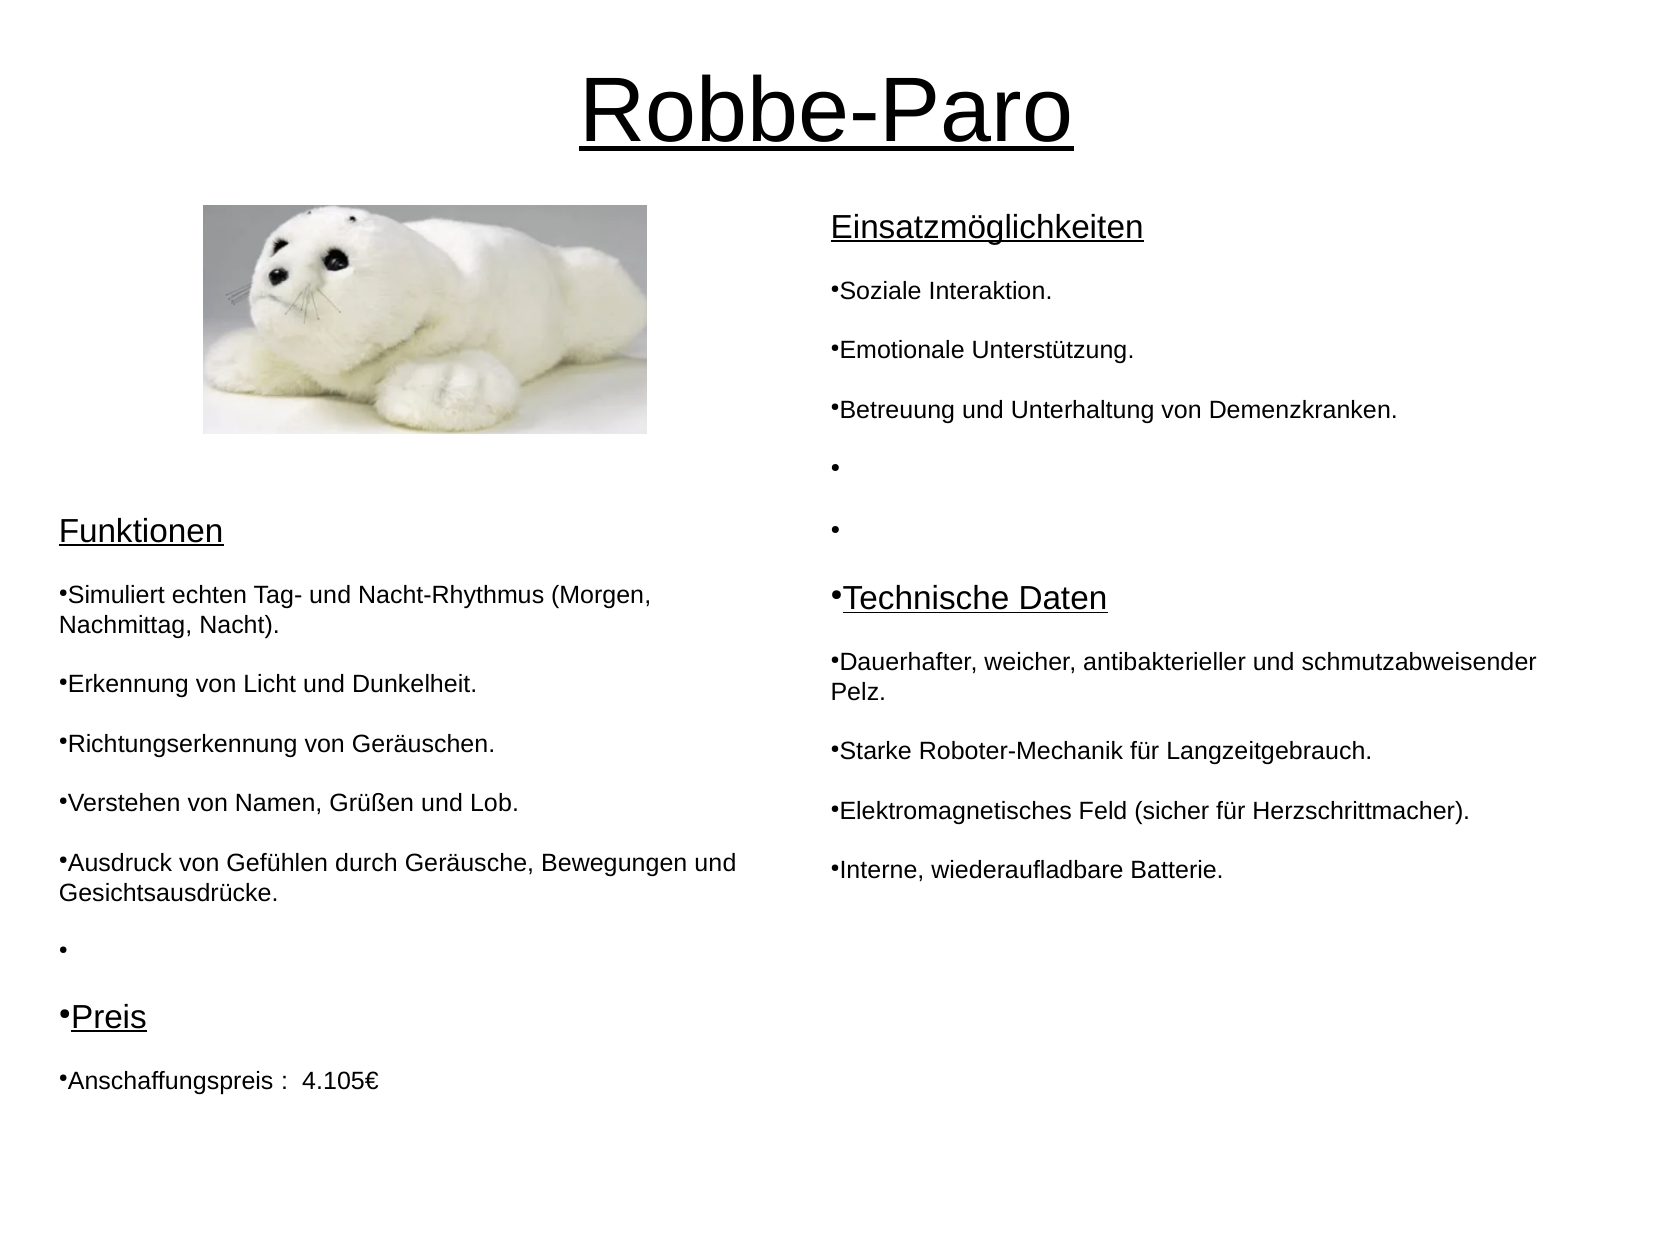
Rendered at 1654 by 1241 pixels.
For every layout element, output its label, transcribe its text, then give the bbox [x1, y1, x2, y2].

list Einsatzmöglichkeiten Soziale Interaktion. Emotionale Unterstützung. Betreuung und Unterhaltung von Demenzkranken. Technische Daten Dauerhafter, weicher, antibakterieller und schmutzabweisender Pelz. Starke Roboter-Mechanik für Langzeitgebrauch. Elektromagnetisches Feld (sicher für Herzschrittmacher). Interne, wiederaufladbare Batterie. [830, 205, 1557, 974]
picture [203, 205, 647, 435]
list Funktionen Simuliert echten Tag- und Nacht-Rhythmus (Morgen, Nachmittag, Nacht). Erkennung von Licht und Dunkelheit. Richtungserkennung von Geräuschen. Verstehen von Namen, Grüßen und Lob. Ausdruck von Gefühlen durch Geräusche, Bewegungen und Gesichtsausdrücke. Preis Anschaffungspreis : 4.105€ [59, 509, 786, 1173]
title Robbe-Paro [82, 49, 1571, 257]
